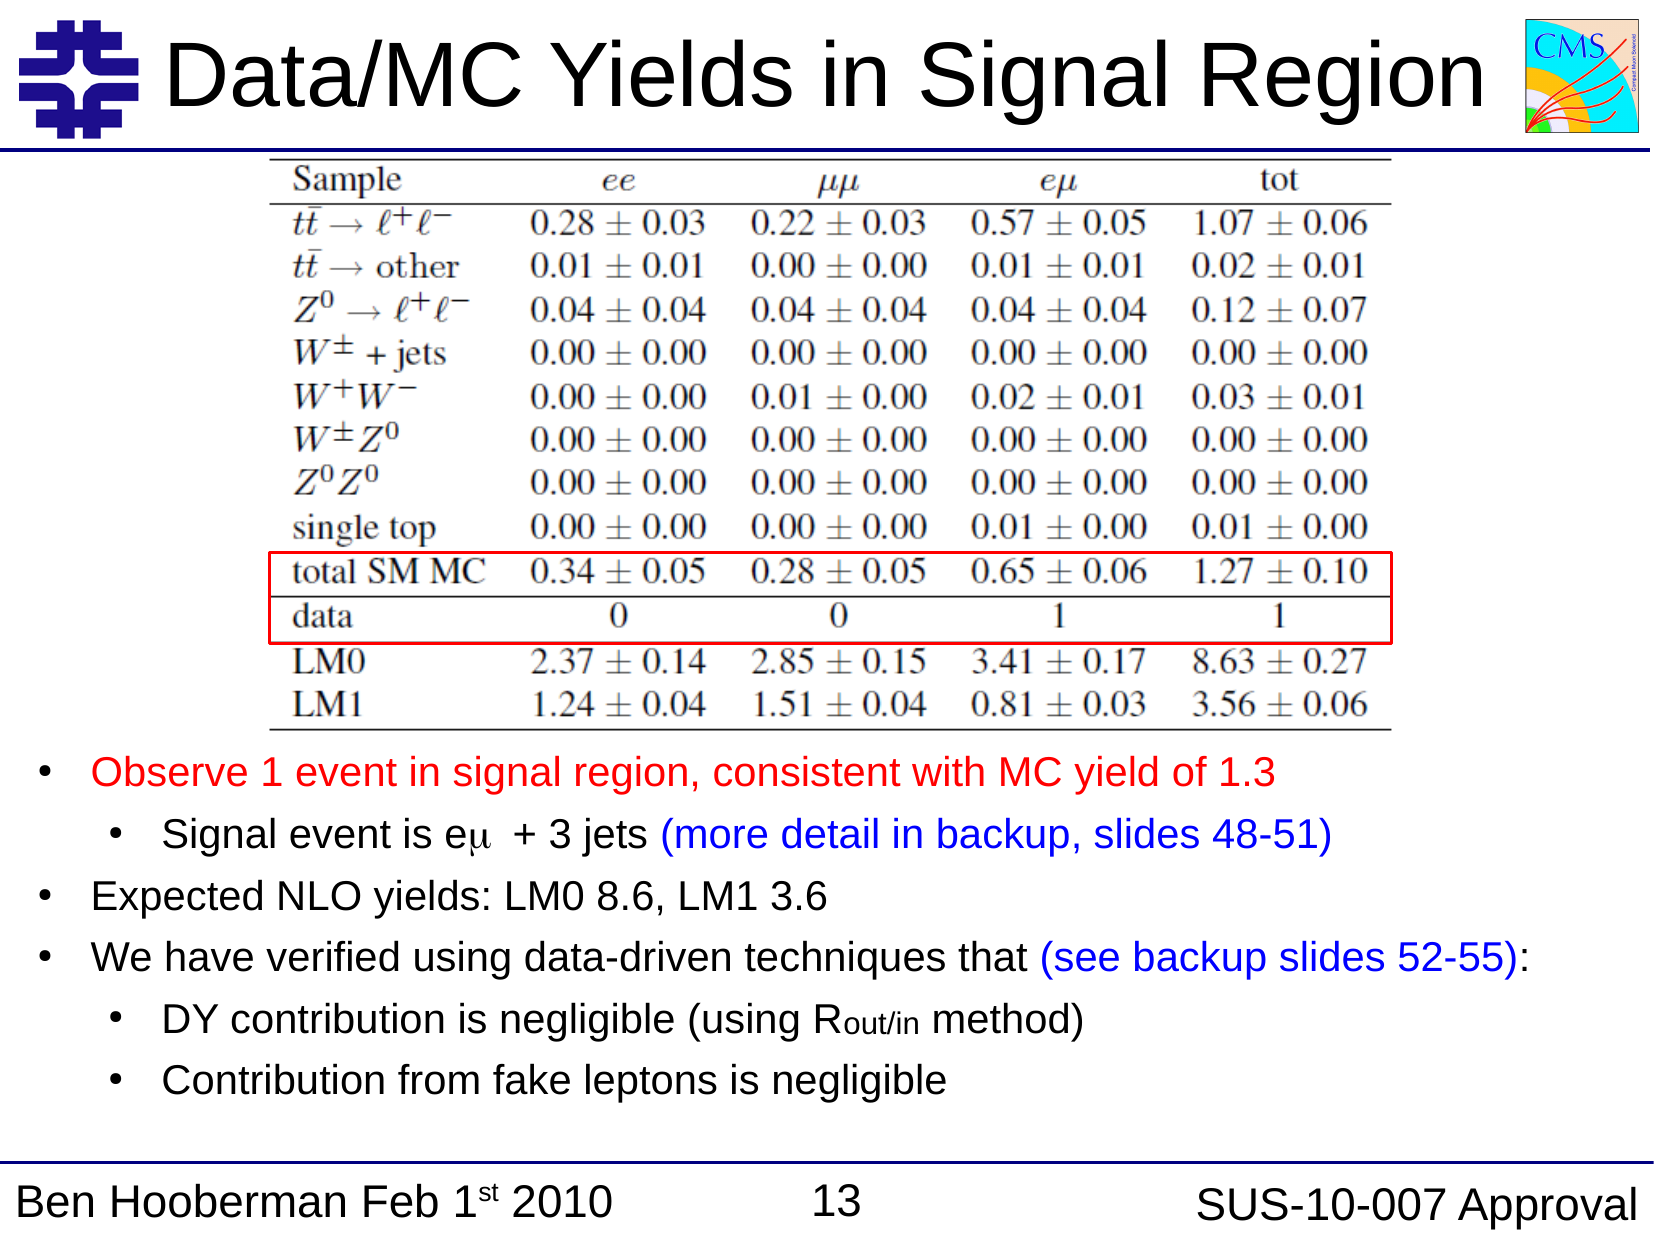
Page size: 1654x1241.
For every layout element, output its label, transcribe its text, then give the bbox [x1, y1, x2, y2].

picture [244, 156, 1403, 745]
list Observe 1 event in signal region, consistent with MC yield of 1.3 Signal event is em + 3 jets (more detail in backup, slides 48-51) Expected NLO yields: LM0 8.6, LM1 3.6 We have verified using data-driven techniques that (see backup slides 52-55): DY contribution is negligible (using Rout/in method) Contribution from fake leptons is negligible [19, 749, 1654, 1193]
title Data/MC Yields in Signal Region [0, 0, 1654, 151]
